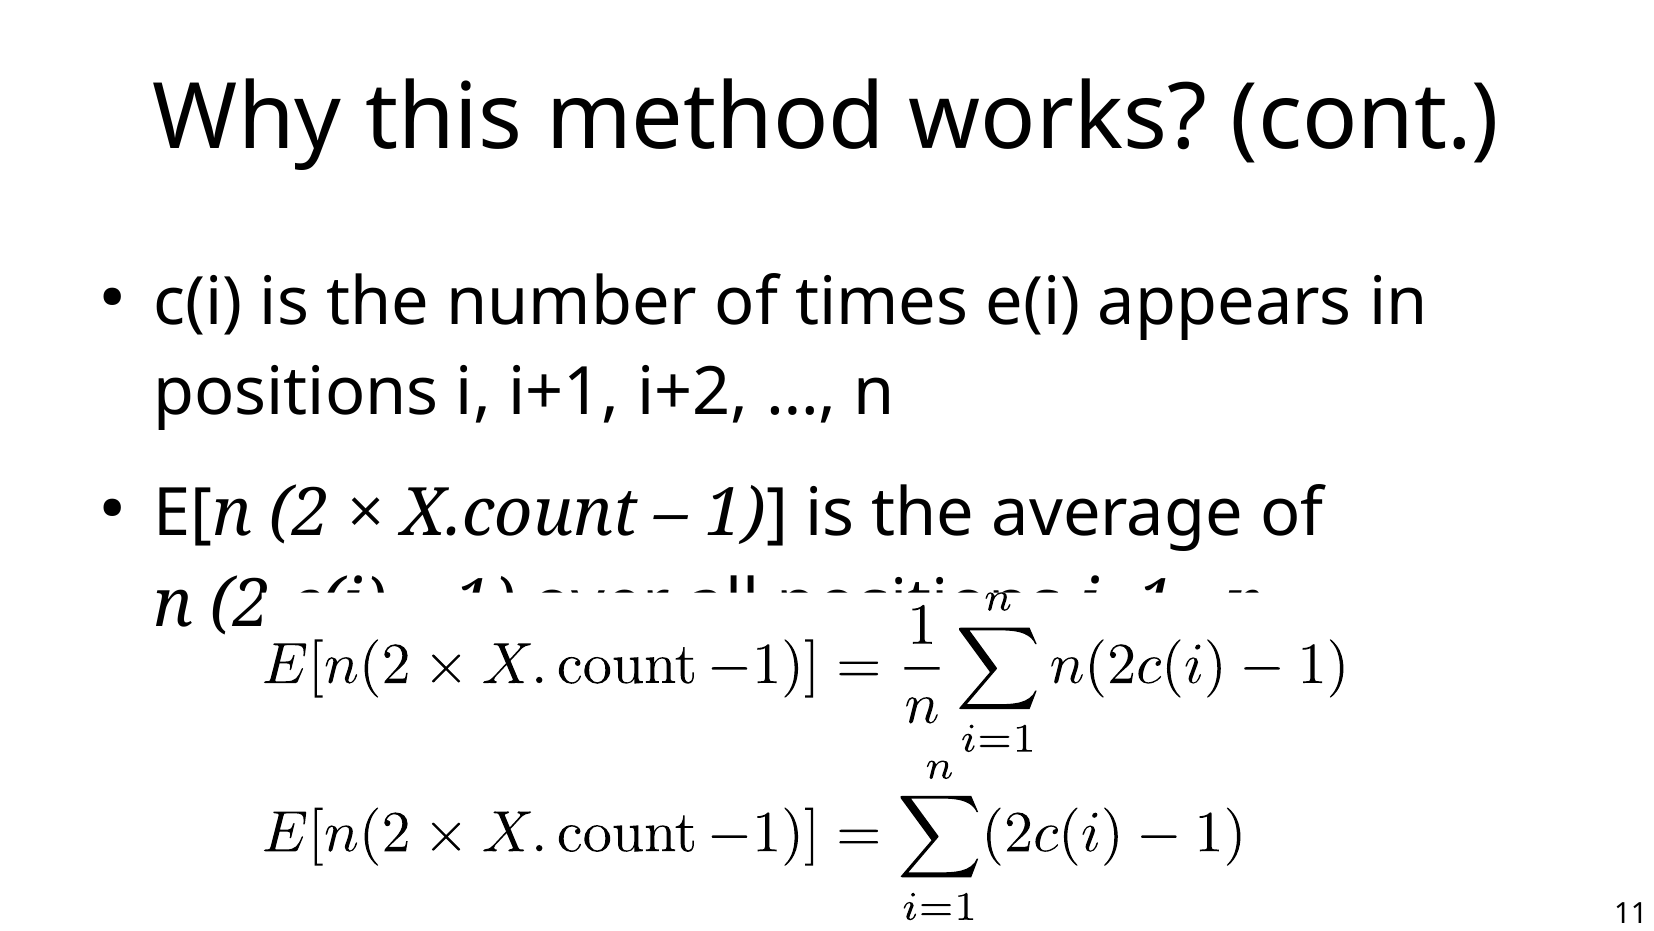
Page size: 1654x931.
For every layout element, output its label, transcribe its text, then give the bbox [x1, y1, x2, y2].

list c(i) is the number of times e(i) appears in positions i, i+1, i+2, …, n E[n (2 × X.count – 1)] is the average of n (2 c(i) – 1) over all positions i=1...n [82, 253, 1571, 793]
title Why this method works? (cont.) [82, 1, 1571, 226]
text_box [261, 760, 1247, 921]
text_box [261, 592, 1350, 753]
